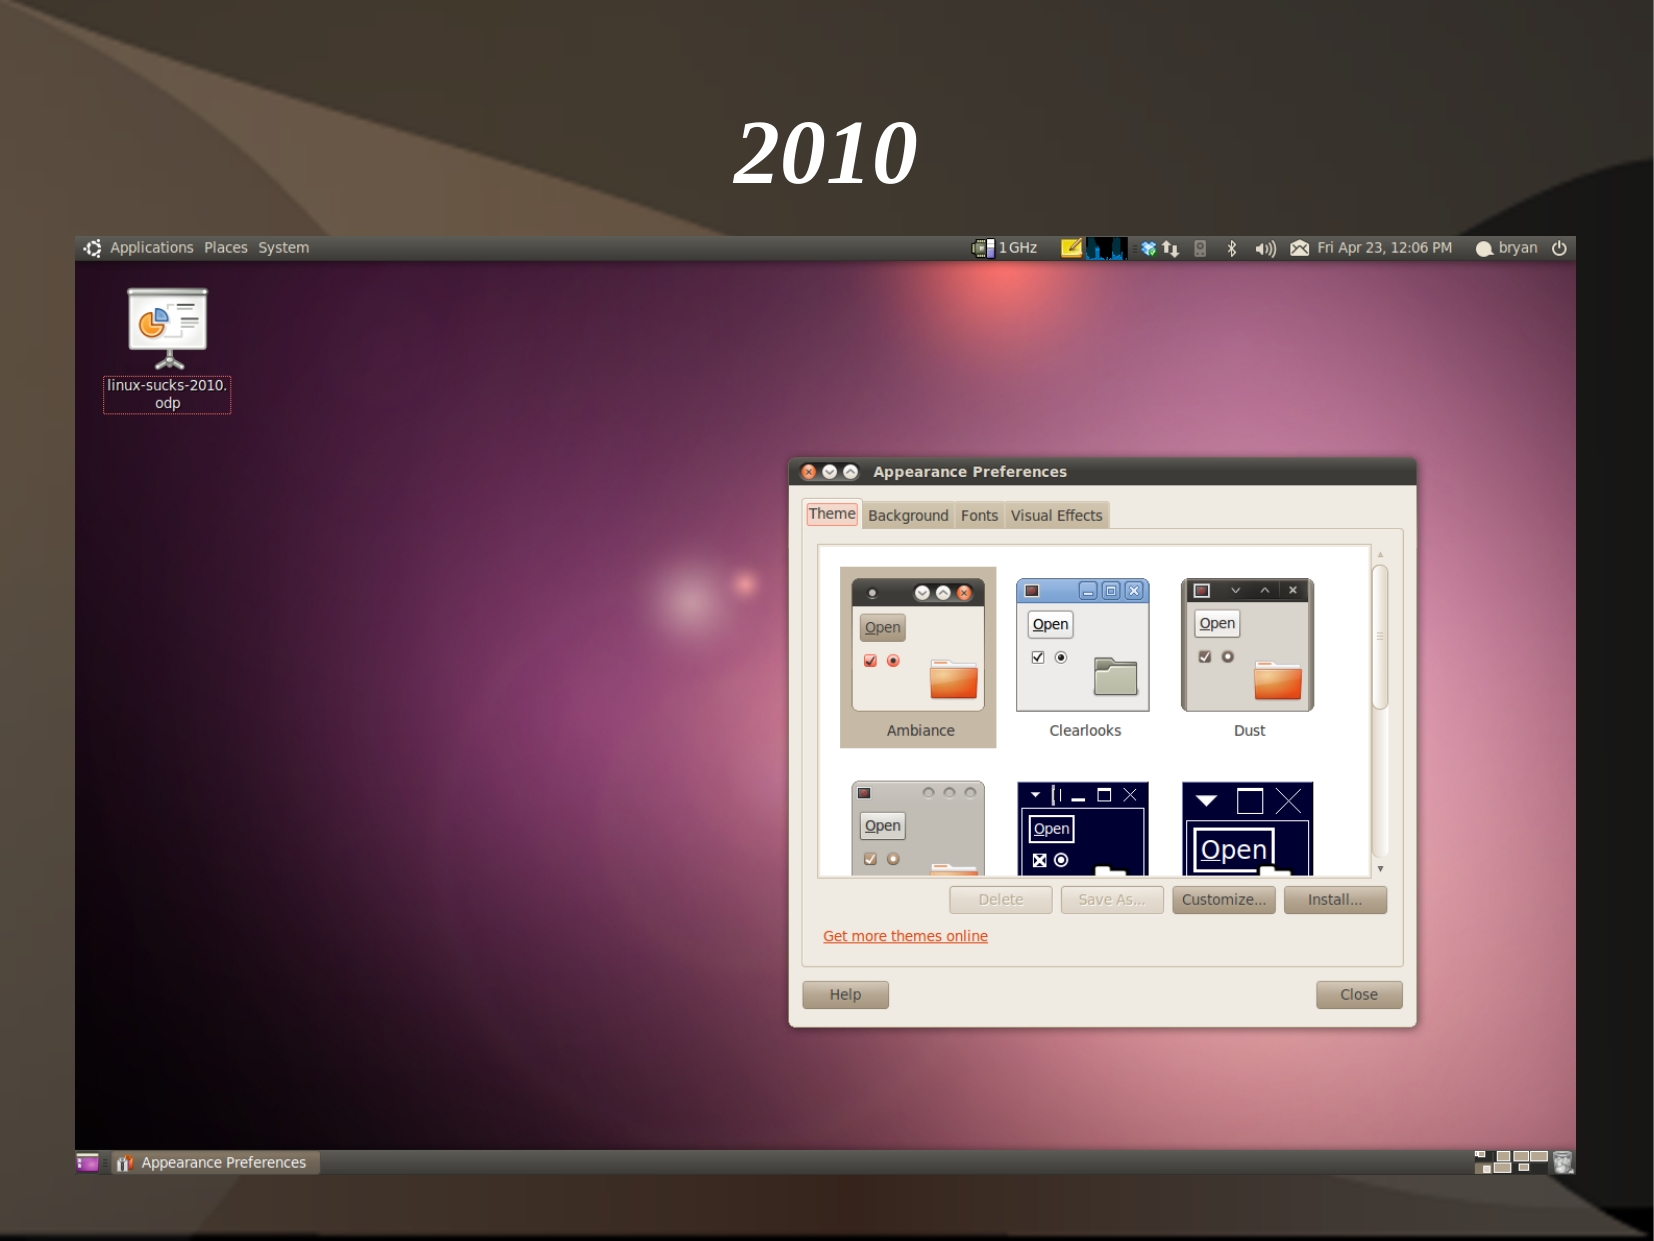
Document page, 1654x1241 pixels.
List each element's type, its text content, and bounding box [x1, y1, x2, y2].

picture [0, 0, 1654, 1241]
title 2010 [82, 56, 1571, 236]
